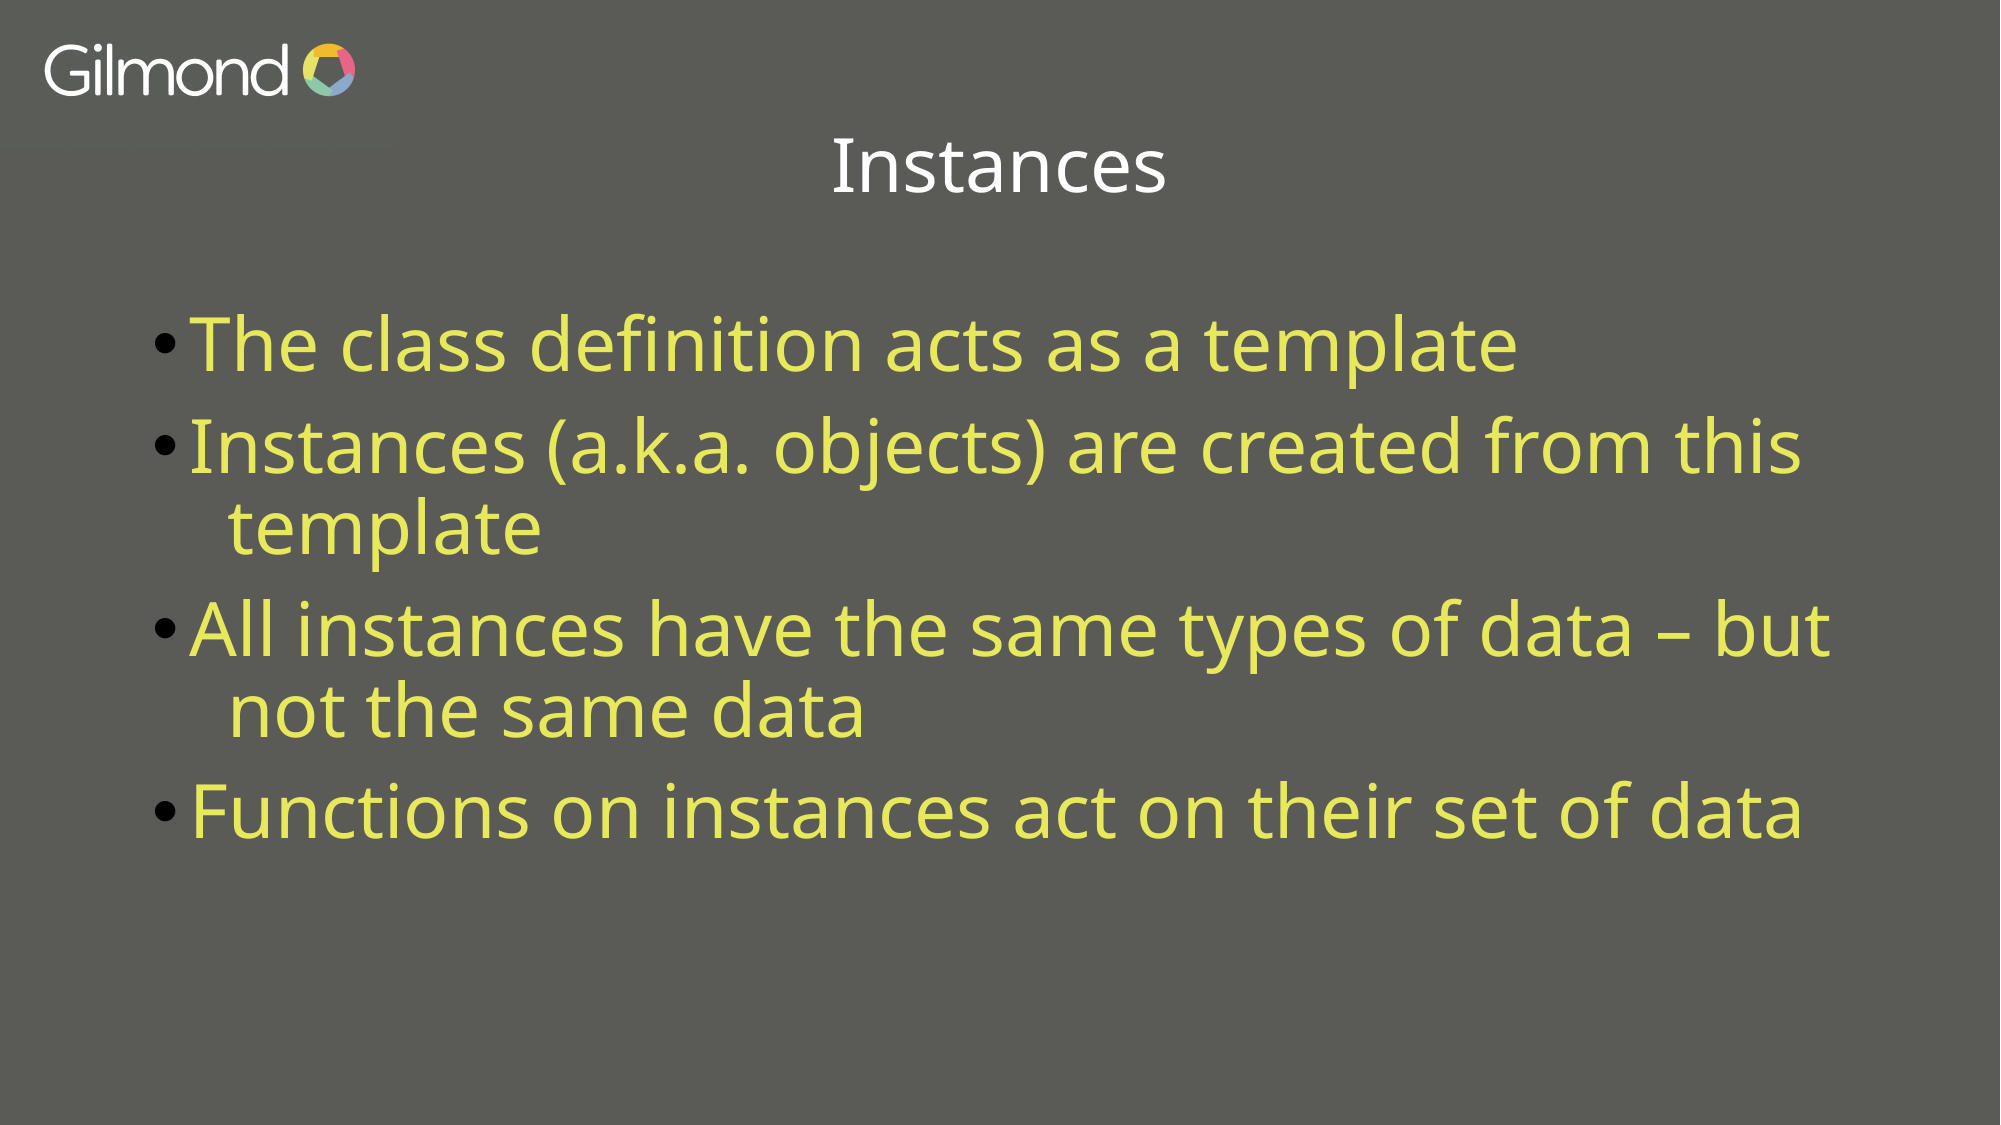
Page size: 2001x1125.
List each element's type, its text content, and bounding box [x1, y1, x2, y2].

list The class definition acts as a template Instances (a.k.a. objects) are created from this template All instances have the same types of data – but not the same data Functions on instances act on their set of data [137, 299, 1863, 1014]
picture [0, 0, 399, 149]
title Instances [137, 59, 1863, 278]
